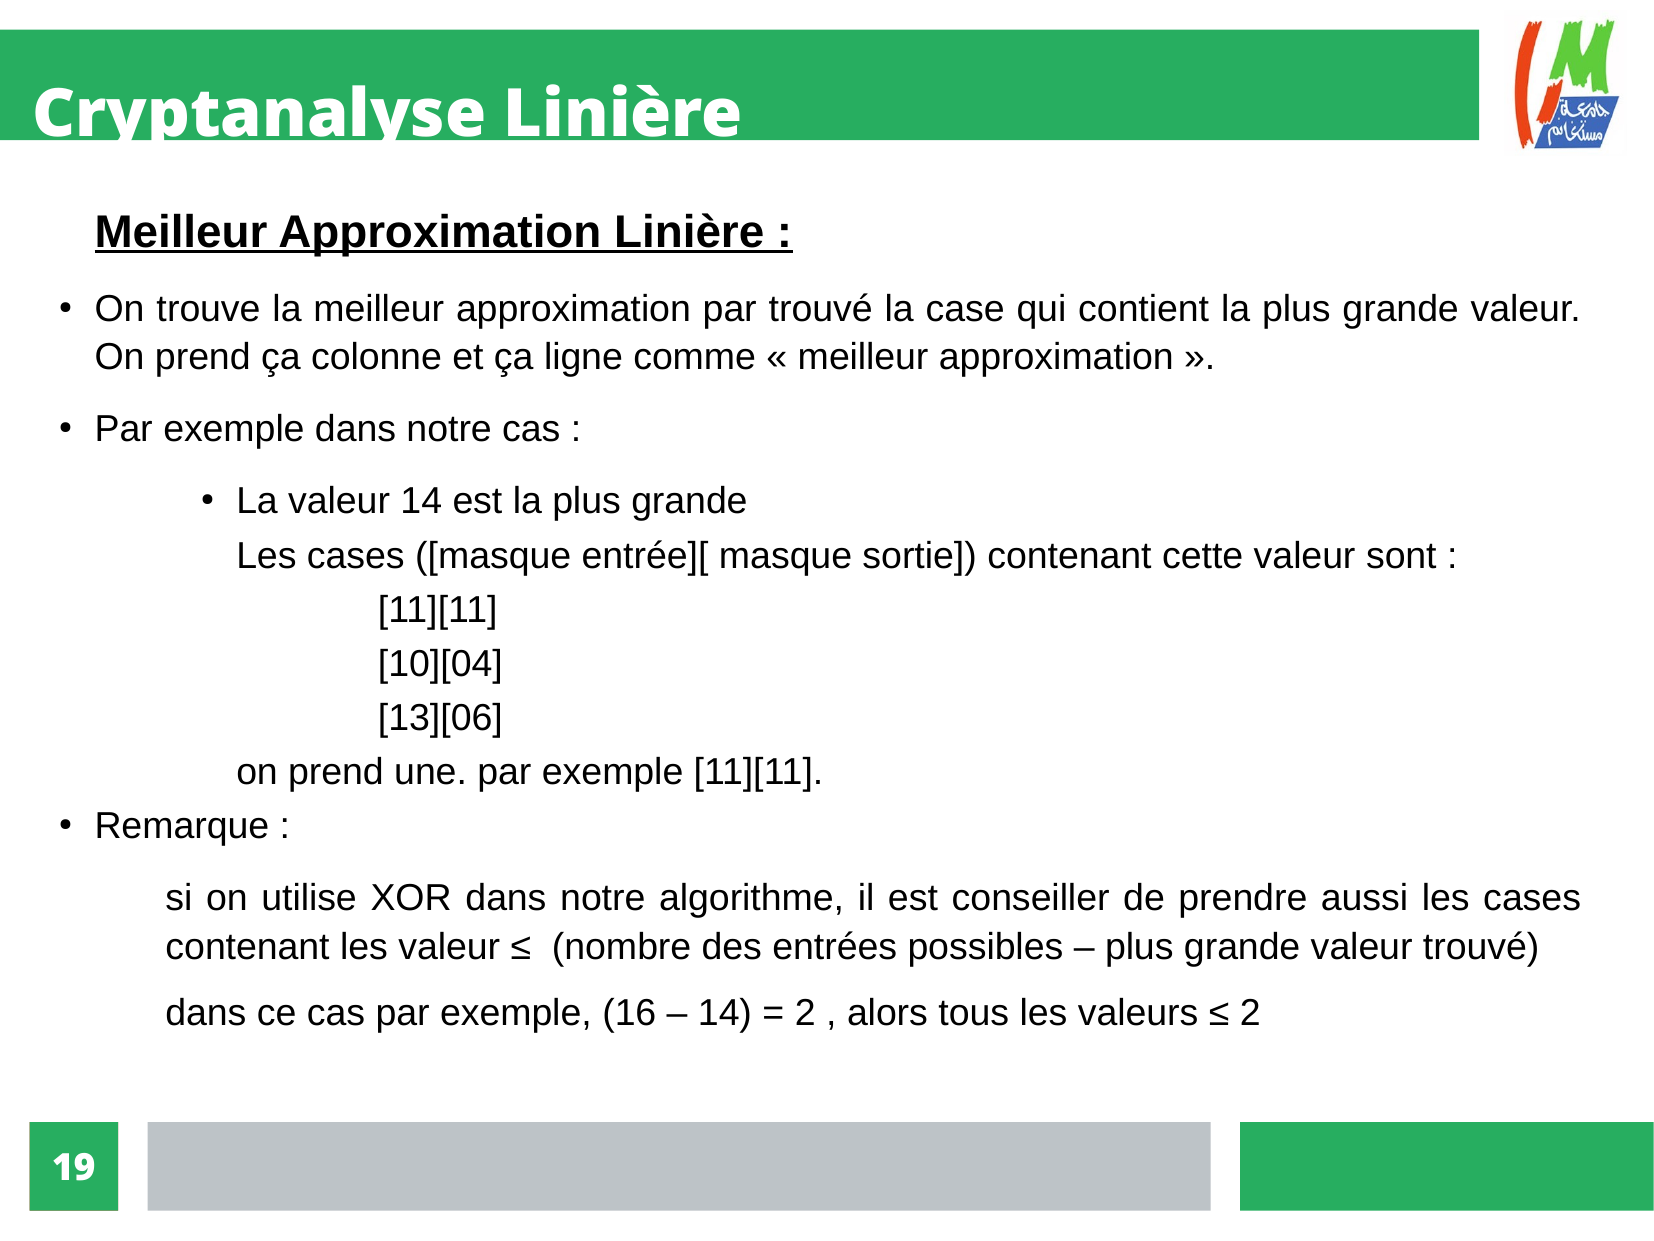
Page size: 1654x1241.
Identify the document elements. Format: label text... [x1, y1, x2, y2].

list Meilleur Approximation Linière : On trouve la meilleur approximation par trouvé la case qui contient la plus grande valeur. On prend ça colonne et ça ligne comme « meilleur approximation ». Par exemple dans notre cas : La valeur 14 est la plus grande Les cases ([masque entrée][ masque sortie]) contenant cette valeur sont : [11][11] [10][04] [13][06] on prend une. par exemple [11][11]. Remarque : si on utilise XOR dans notre algorithme, il est conseiller de prendre aussi les cases contenant les valeur ≤ (nombre des entrées possibles – plus grande valeur trouvé) dans ce cas par exemple, (16 – 14) = 2 , alors tous les valeurs ≤ 2 [59, 198, 1582, 1093]
picture [1504, 10, 1627, 156]
title Cryptanalyse Linière [32, 16, 1560, 156]
list [59, 692, 1558, 1085]
